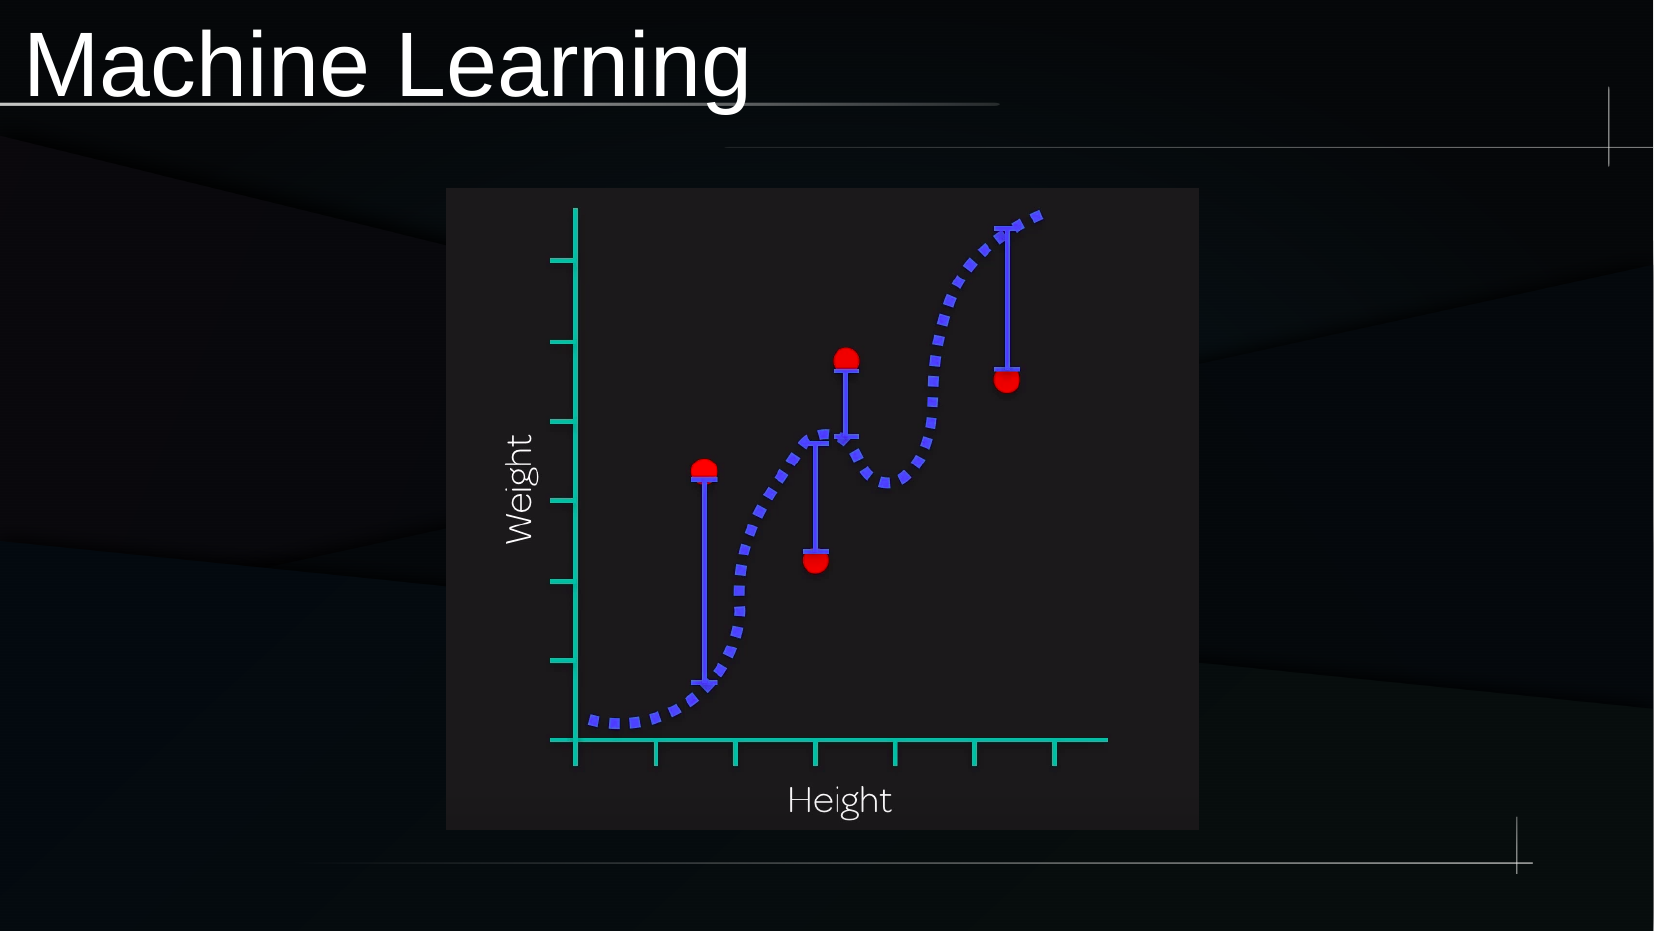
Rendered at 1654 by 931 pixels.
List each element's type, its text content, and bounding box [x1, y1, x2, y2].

title Machine Learning [23, 11, 1589, 119]
picture [0, 0, 1654, 931]
